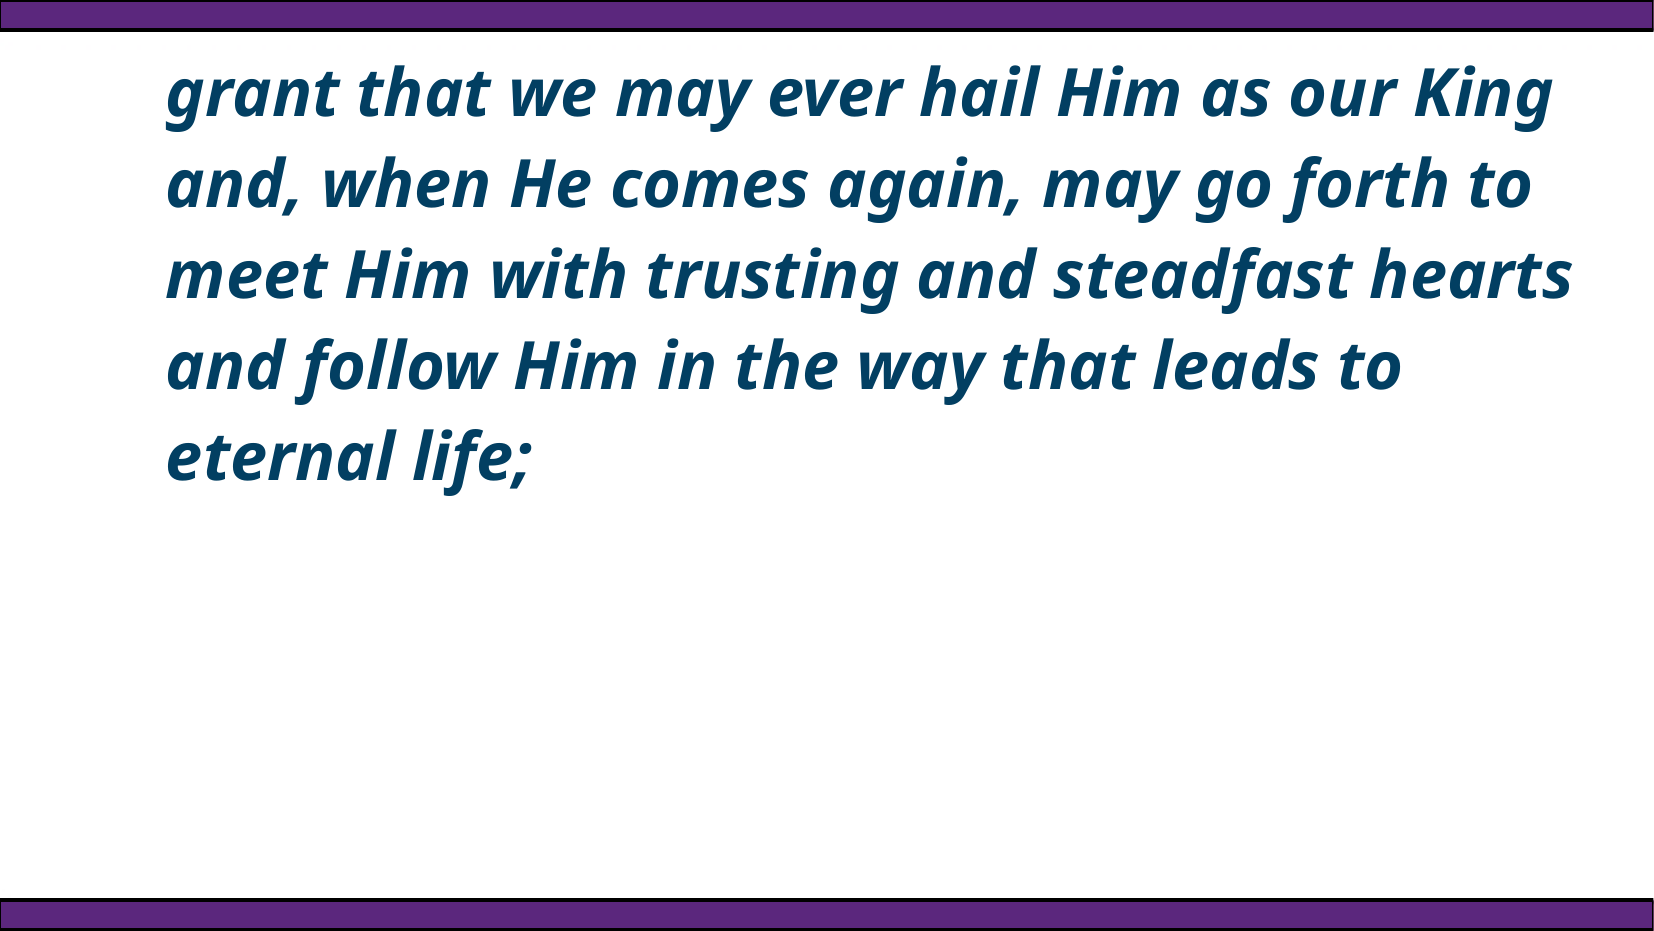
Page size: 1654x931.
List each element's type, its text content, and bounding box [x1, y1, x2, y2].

text_box [0, 0, 1654, 31]
picture [0, 31, 1654, 900]
text_box grant that we may ever hail Him as our King and, when He comes again, may go forth to meet Him with trusting and steadfast hearts and follow Him in the way that leads to eternal life; [82, 38, 1593, 497]
text_box [0, 900, 1654, 931]
